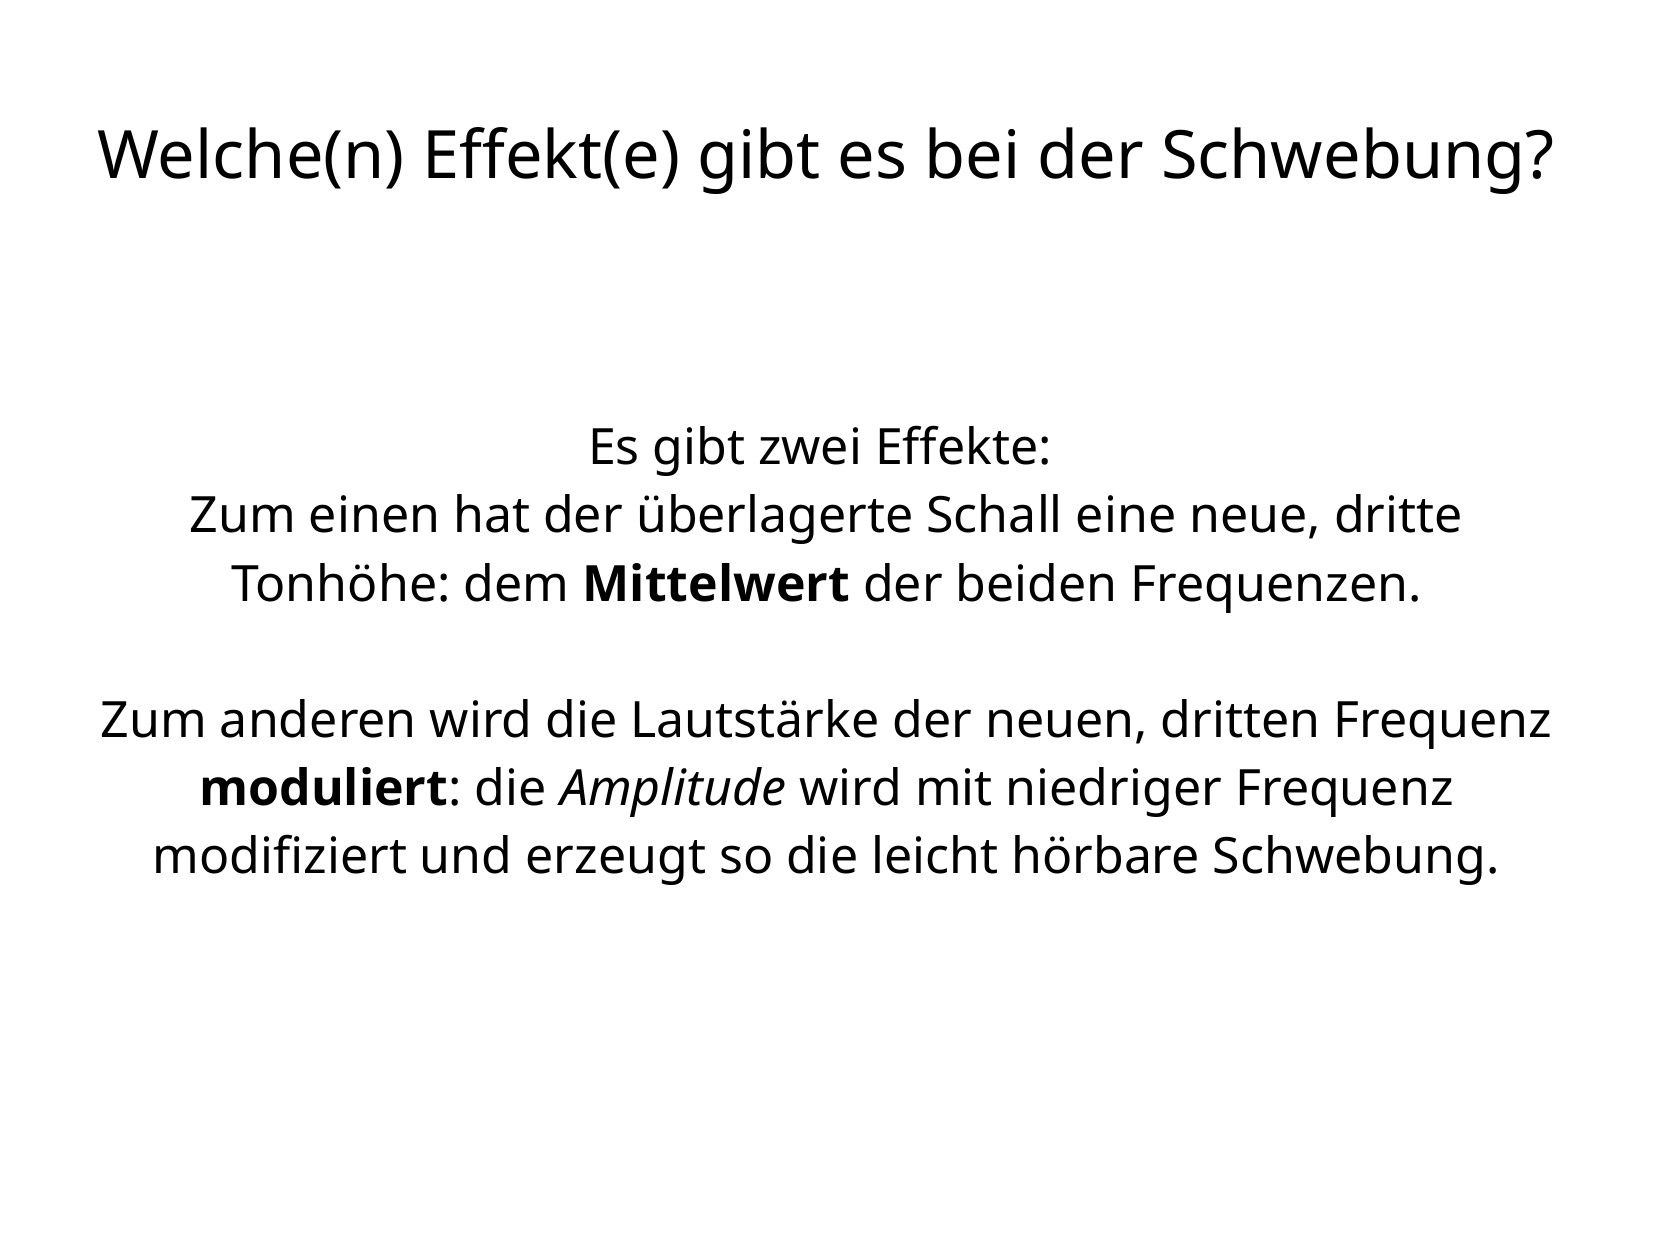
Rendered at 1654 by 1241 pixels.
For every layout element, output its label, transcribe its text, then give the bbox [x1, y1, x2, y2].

subtitle Es gibt zwei Effekte: Zum einen hat der überlagerte Schall eine neue, dritte Tonhöhe: dem Mittelwert der beiden Frequenzen. Zum anderen wird die Lautstärke der neuen, dritten Frequenz moduliert: die Amplitude wird mit niedriger Frequenz modifiziert und erzeugt so die leicht hörbare Schwebung. [82, 290, 1571, 1010]
title Welche(n) Effekt(e) gibt es bei der Schwebung? [82, 49, 1571, 257]
